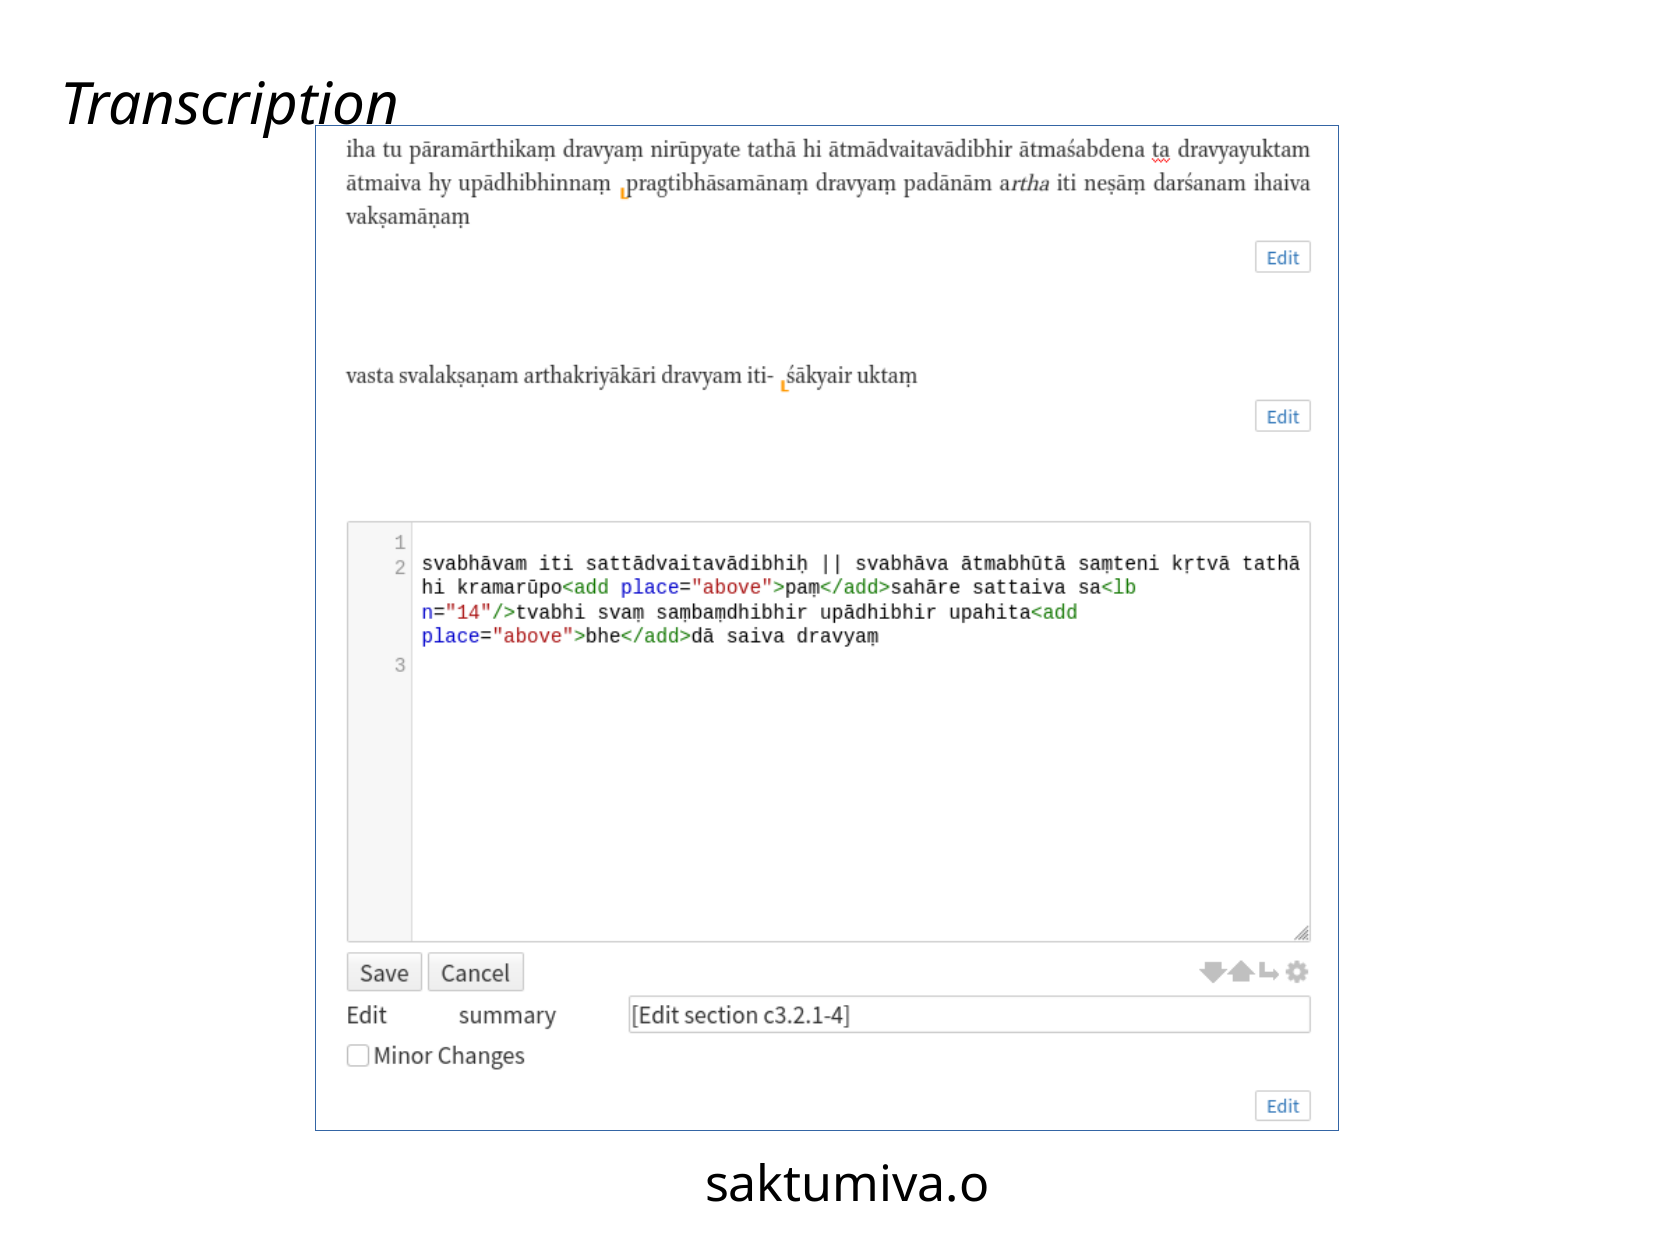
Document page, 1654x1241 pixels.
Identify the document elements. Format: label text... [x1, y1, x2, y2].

text_box Transcription [60, 22, 421, 133]
picture [315, 125, 1339, 1131]
text_box saktumiva.org [705, 1114, 1006, 1205]
